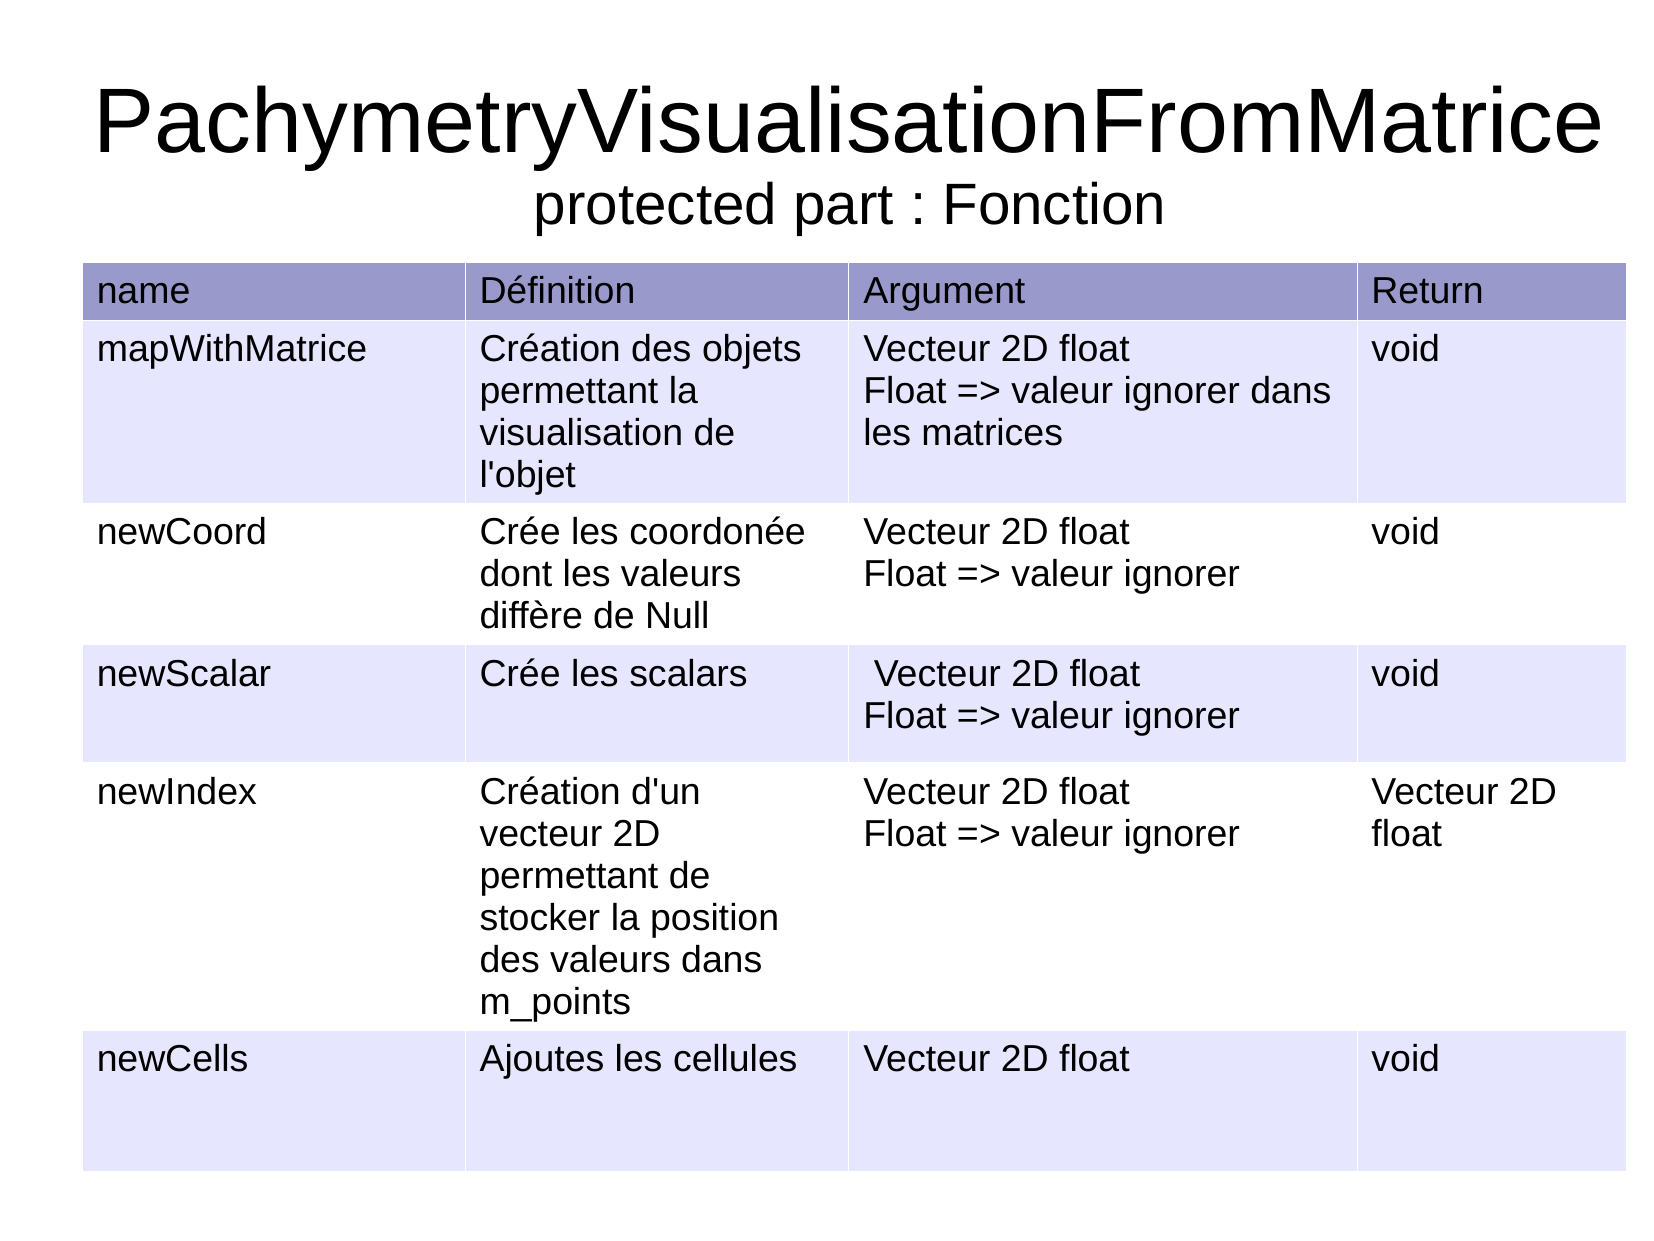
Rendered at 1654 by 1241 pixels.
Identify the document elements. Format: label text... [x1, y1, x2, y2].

table_header Définition [466, 263, 848, 320]
table_header name [83, 263, 465, 320]
table_cell mapWithMatrice [83, 321, 465, 503]
table_cell void [1358, 504, 1626, 644]
table_cell Crée les coordonée dont les valeurs diffère de Null [466, 504, 848, 644]
table_header Return [1358, 263, 1626, 320]
title PachymetryVisualisationFromMatrice protected part : Fonction [82, 49, 1619, 257]
table_cell newCoord [83, 504, 465, 644]
table_header Argument [849, 263, 1357, 320]
table_cell Création des objets permettant la visualisation de l'objet [466, 321, 848, 503]
table_cell Vecteur 2D float Float => valeur ignorer [849, 763, 1357, 1030]
table_cell Crée les scalars [466, 645, 848, 762]
table_cell Vecteur 2D float Float => valeur ignorer [849, 504, 1357, 644]
table_cell newScalar [83, 645, 465, 762]
table_cell Création d'un vecteur 2D permettant de stocker la position des valeurs dans m_points [466, 763, 848, 1030]
table_cell void [1358, 645, 1626, 762]
table_cell newIndex [83, 763, 465, 1030]
table_cell newCells [83, 1031, 465, 1171]
table_cell Vecteur 2D float Float => valeur ignorer [849, 645, 1357, 762]
table_cell Vecteur 2D float Float => valeur ignorer dans les matrices [849, 321, 1357, 503]
table_cell Ajoutes les cellules [466, 1031, 848, 1171]
table_cell void [1358, 321, 1626, 503]
table_cell Vecteur 2D float [1358, 763, 1626, 1030]
table_cell void [1358, 1031, 1626, 1171]
table_cell Vecteur 2D float [849, 1031, 1357, 1171]
